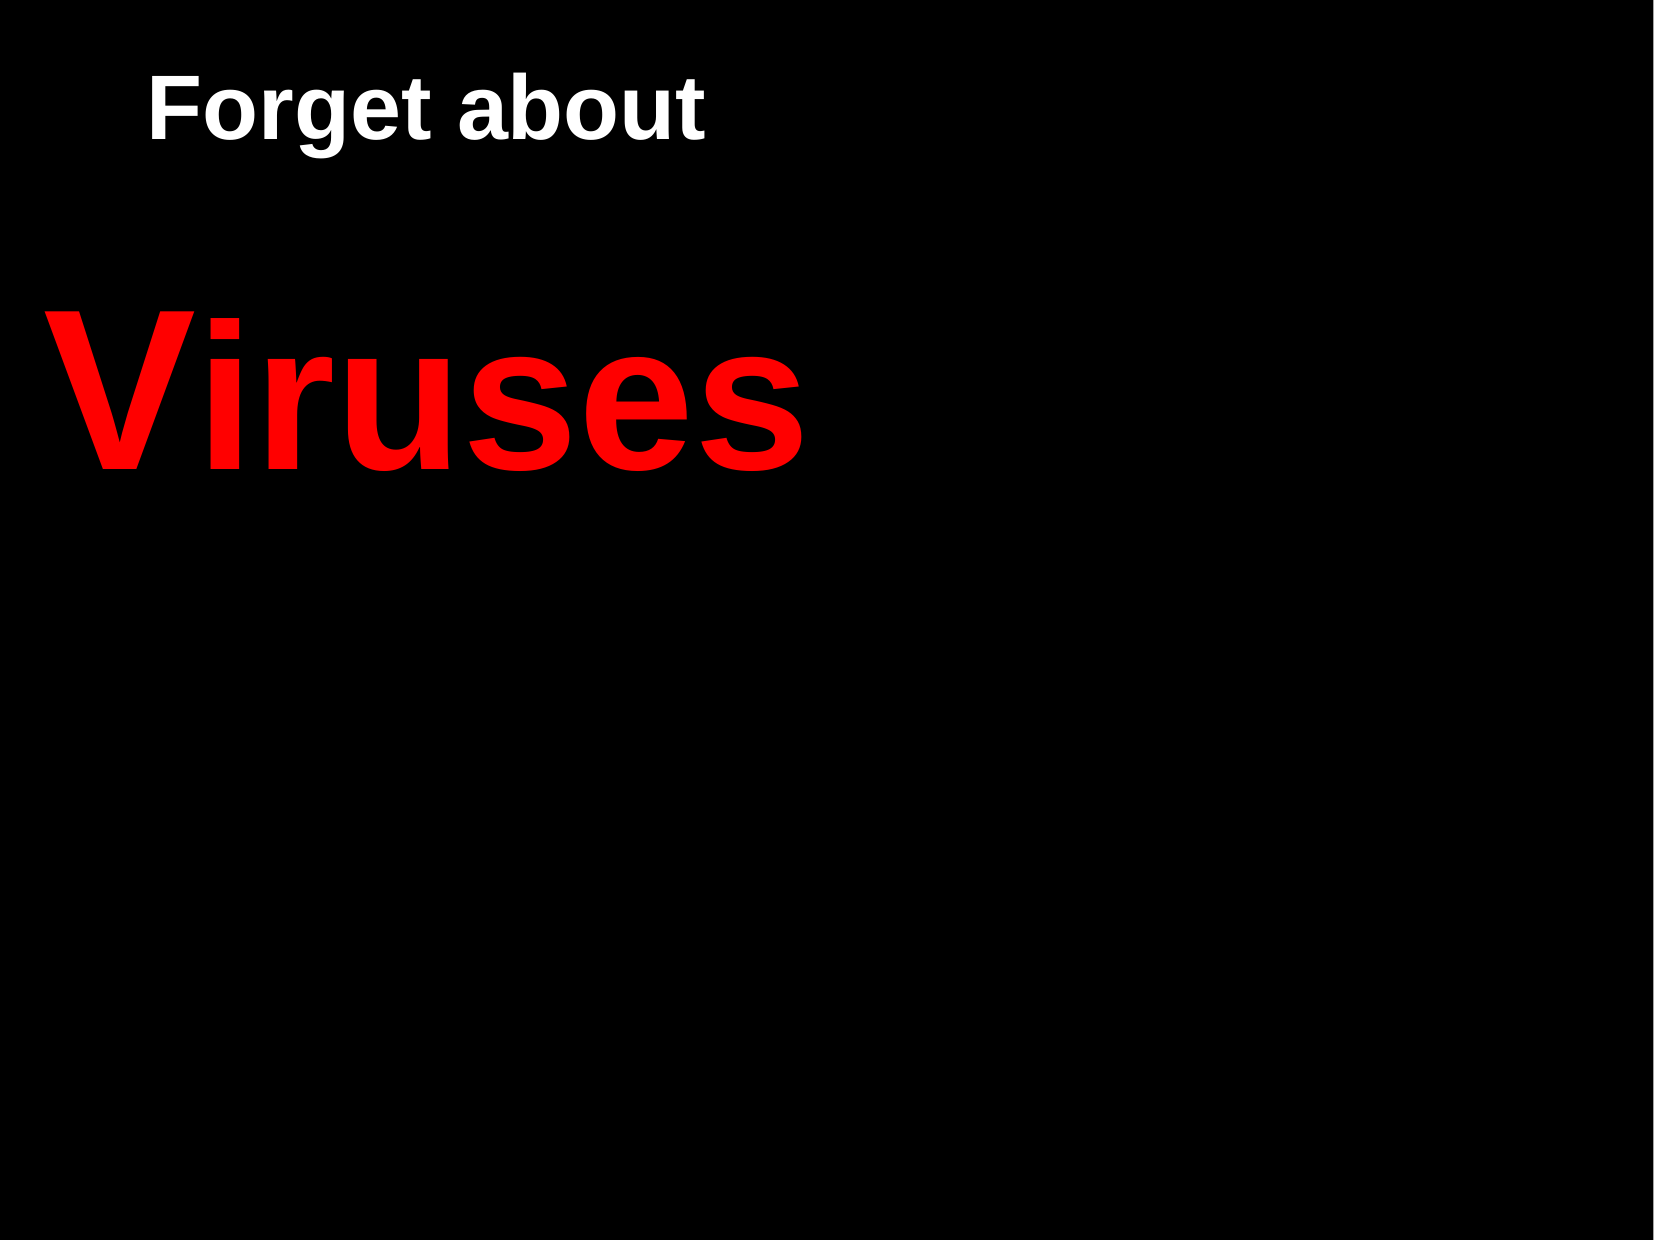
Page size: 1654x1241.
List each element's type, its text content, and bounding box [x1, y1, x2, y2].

text_box Forget about Viruses [29, 49, 826, 526]
